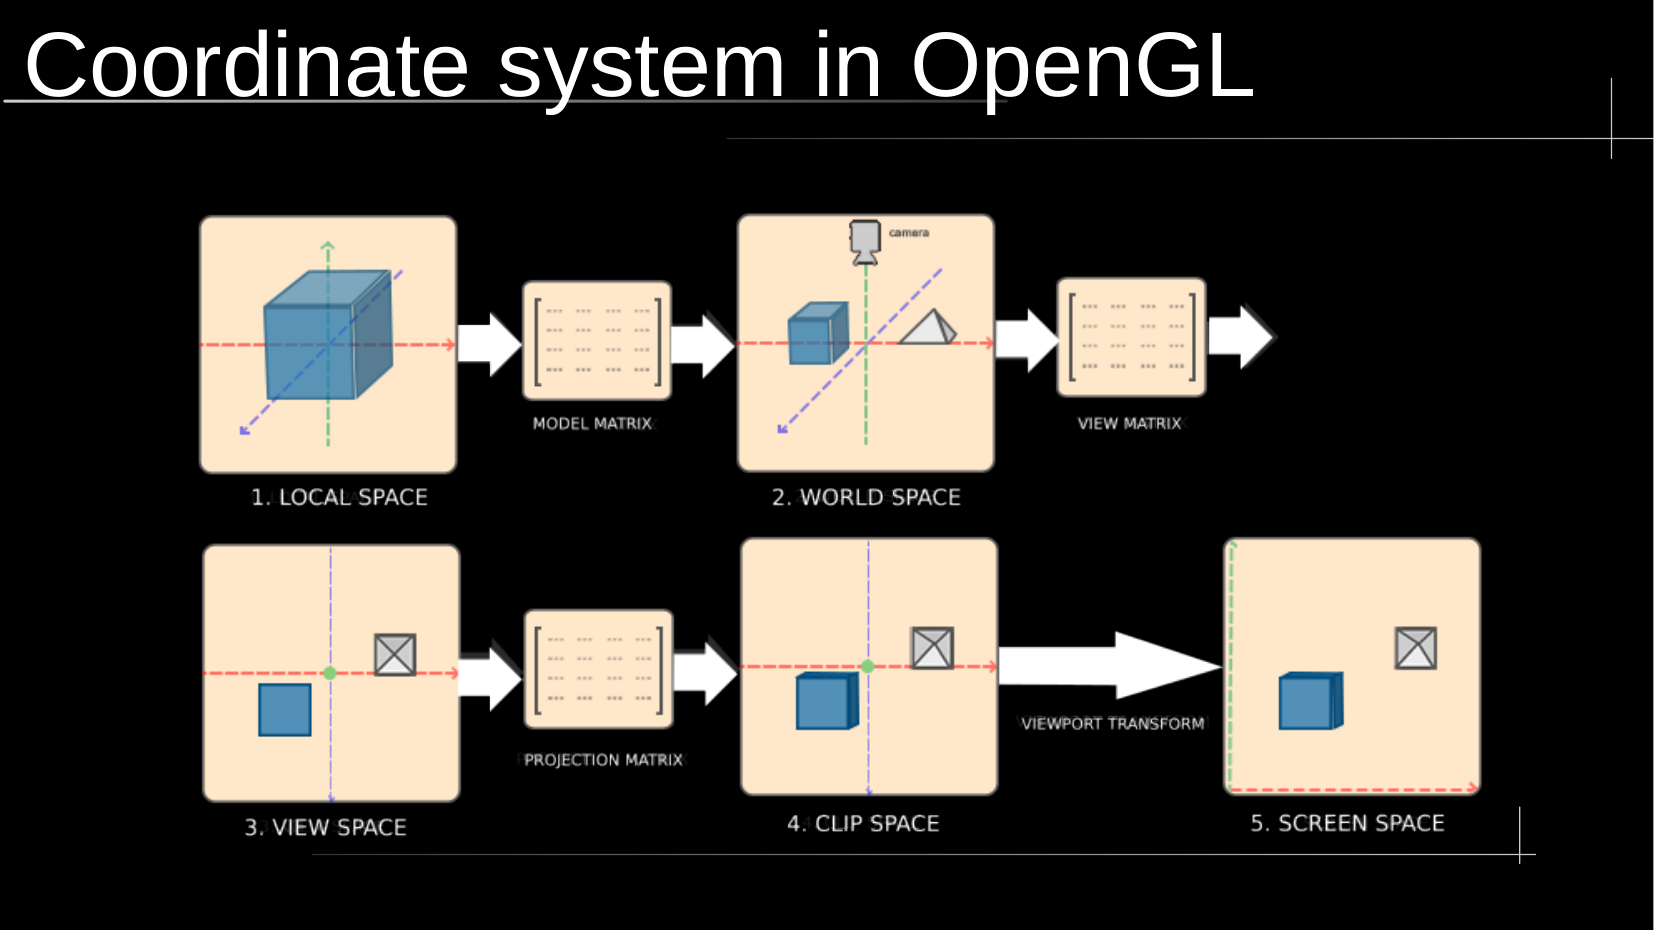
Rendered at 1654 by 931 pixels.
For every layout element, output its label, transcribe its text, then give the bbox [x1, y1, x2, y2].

title Coordinate system in OpenGL [23, 11, 1589, 119]
picture [177, 200, 1509, 857]
